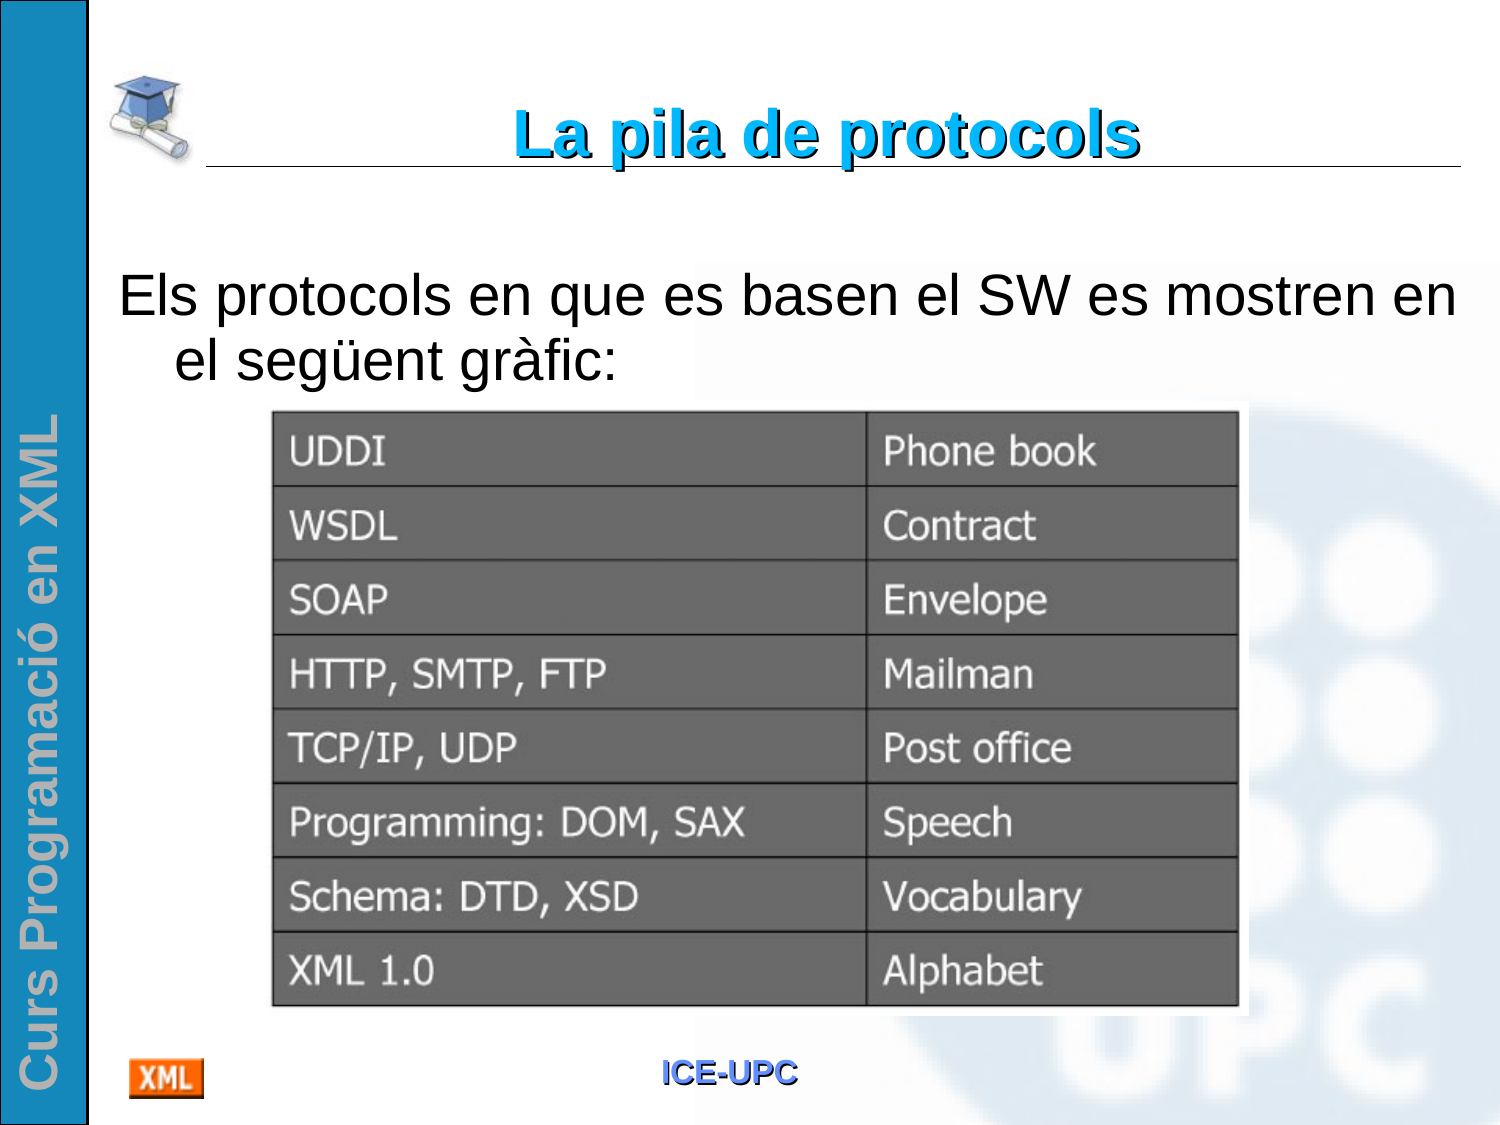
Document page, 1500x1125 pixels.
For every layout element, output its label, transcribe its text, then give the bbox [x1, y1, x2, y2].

title La pila de protocols [206, 88, 1447, 178]
picture [129, 1058, 204, 1099]
picture [93, 61, 206, 174]
picture [265, 262, 1500, 1125]
list Els protocols en que es basen el SW es mostren en el següent gràfic: [118, 262, 1477, 1006]
